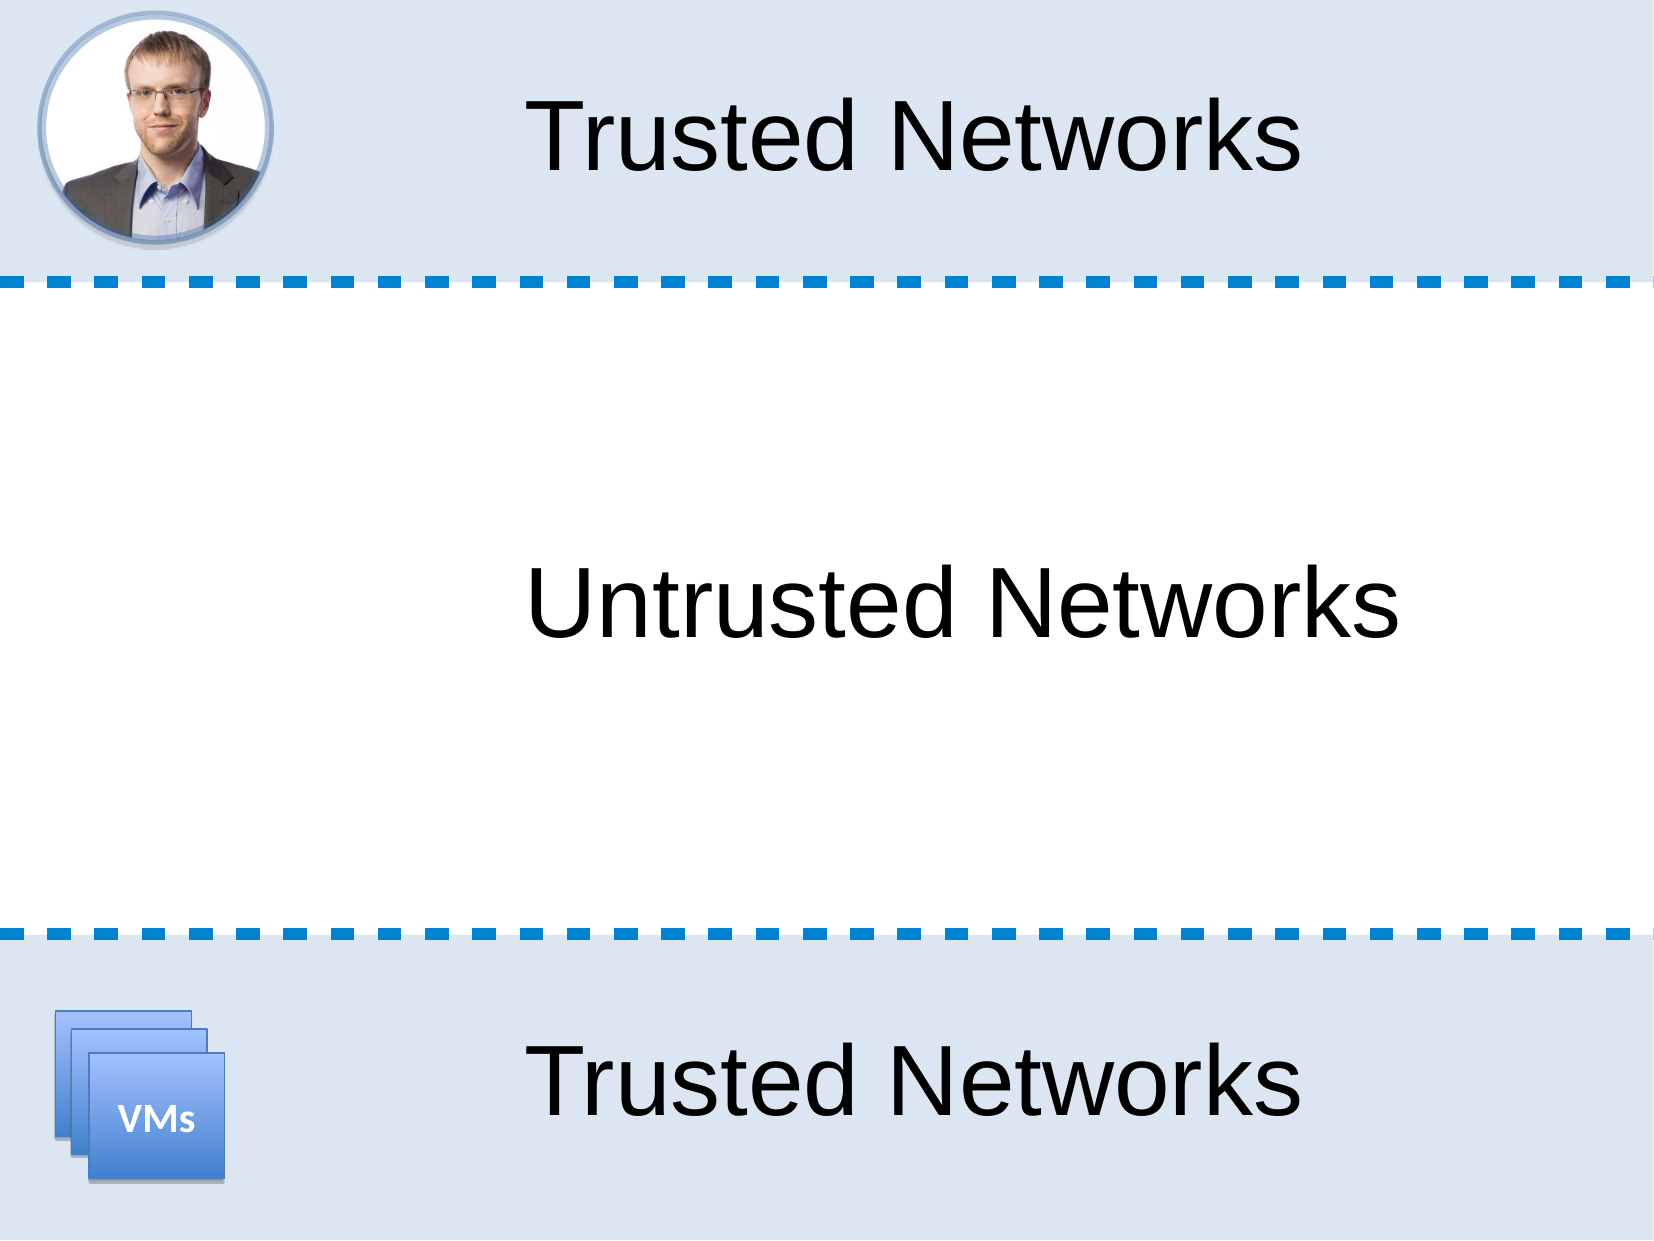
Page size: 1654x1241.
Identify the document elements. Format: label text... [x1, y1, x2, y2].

text_box [0, 0, 1654, 283]
text_box VMs [71, 1028, 208, 1155]
text_box Untrusted Networks [510, 539, 1417, 667]
text_box Trusted Networks [510, 73, 1319, 200]
text_box VMs [55, 1010, 192, 1137]
text_box [0, 934, 1654, 1241]
text_box Trusted Networks [510, 1017, 1319, 1145]
text_box VMs [88, 1053, 225, 1179]
